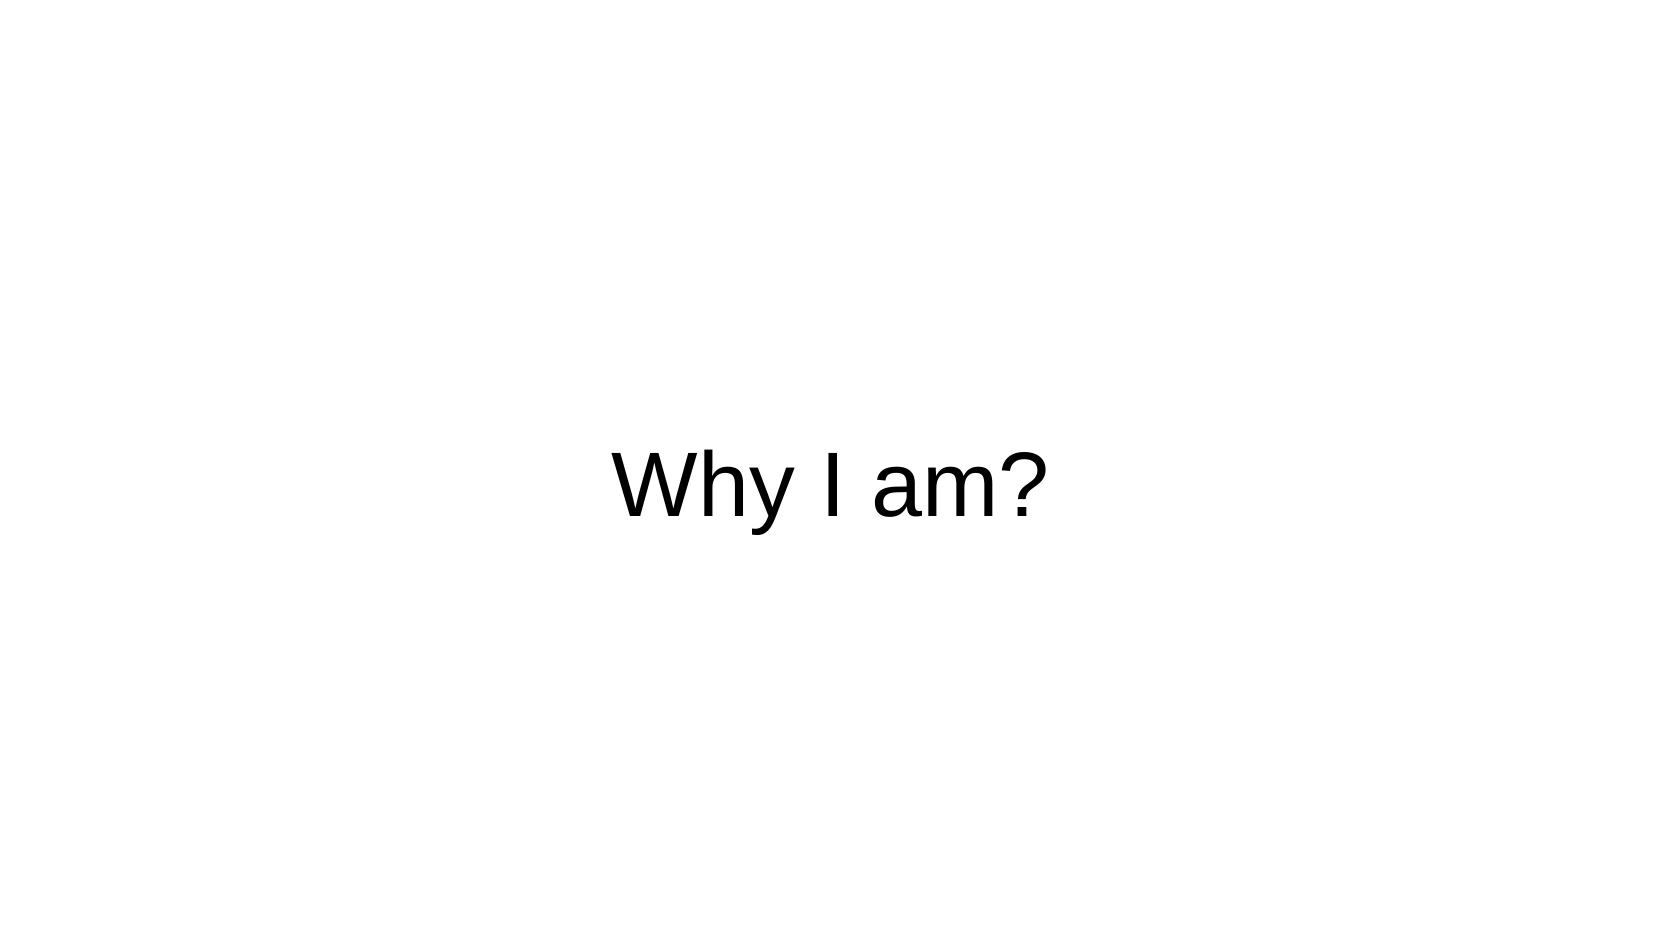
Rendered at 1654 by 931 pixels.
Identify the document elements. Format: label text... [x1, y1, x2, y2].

title Why I am? [86, 407, 1576, 563]
